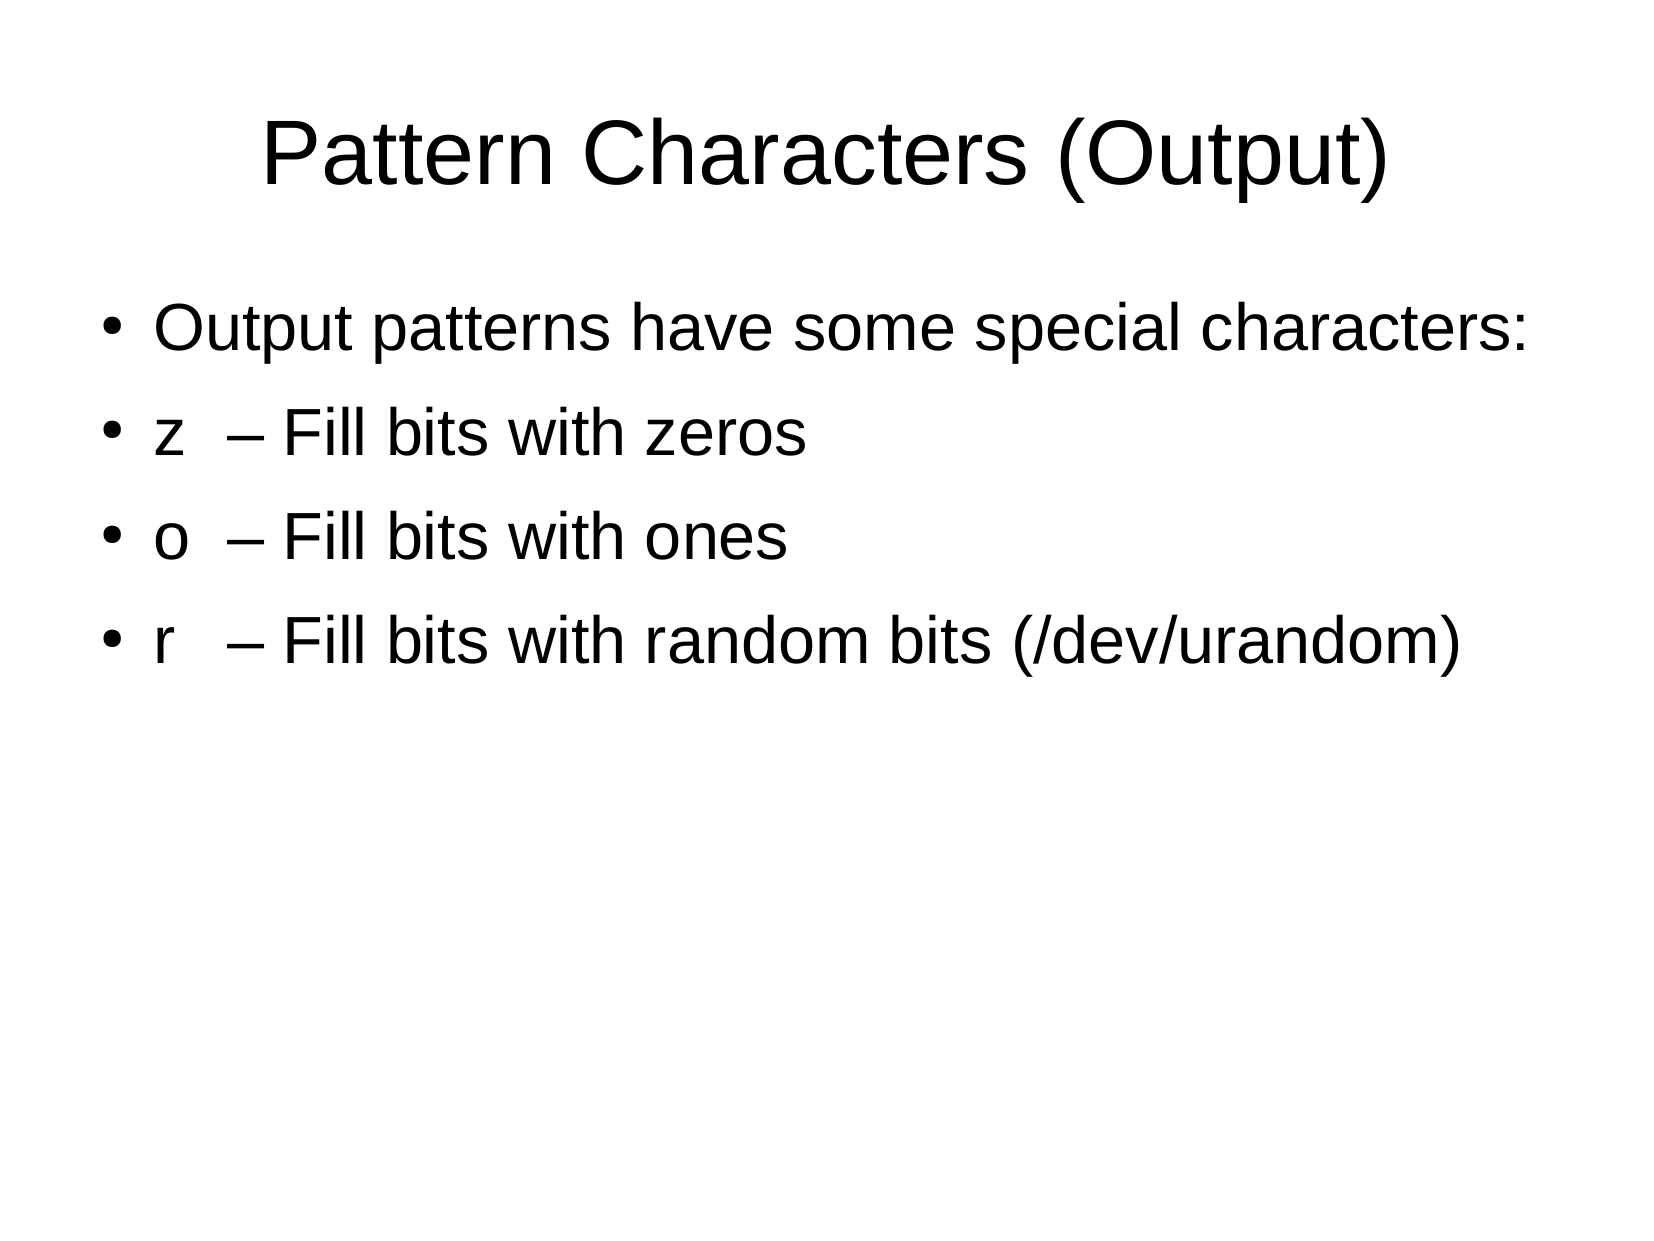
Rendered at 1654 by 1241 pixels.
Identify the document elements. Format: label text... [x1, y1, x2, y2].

title Pattern Characters (Output) [82, 56, 1571, 250]
list Output patterns have some special characters: z – Fill bits with zeros o – Fill bits with ones r – Fill bits with random bits (/dev/urandom) [82, 290, 1571, 1109]
